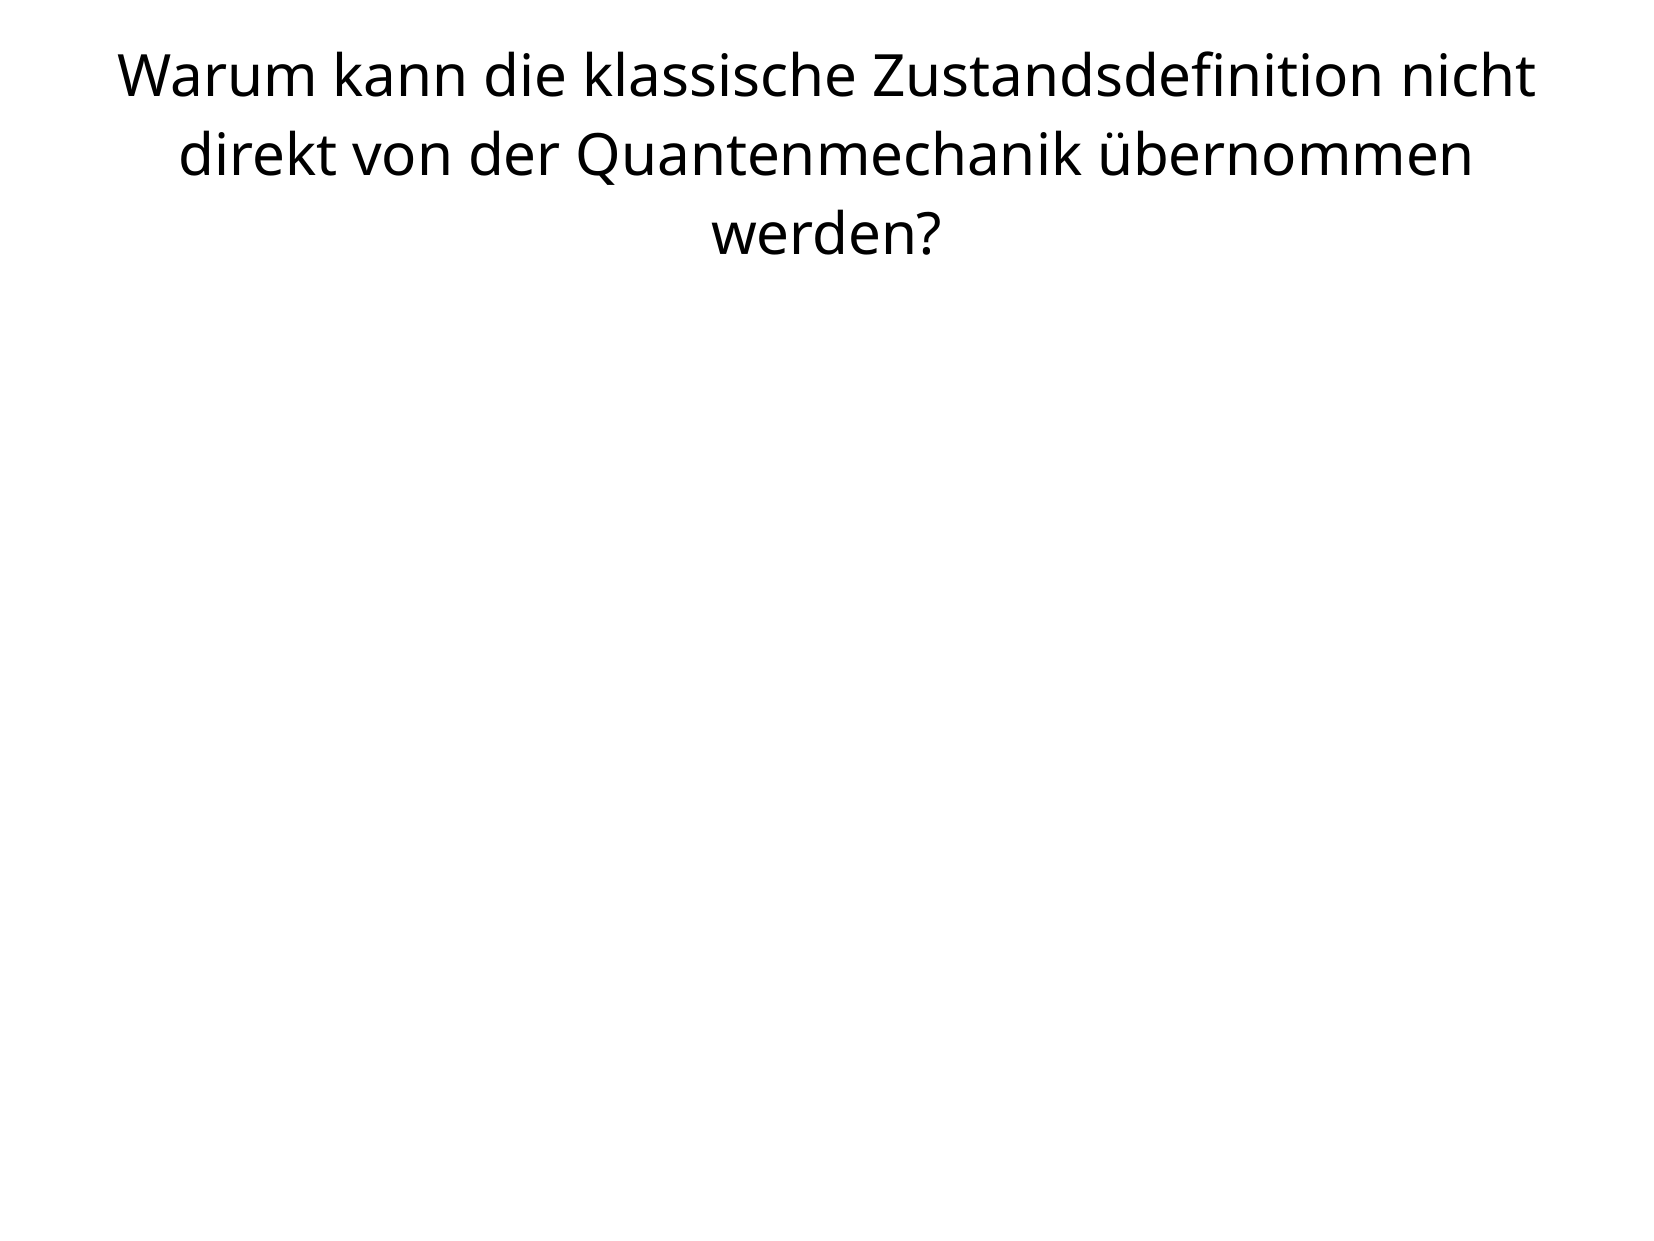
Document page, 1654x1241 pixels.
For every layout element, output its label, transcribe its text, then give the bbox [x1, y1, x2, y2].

title Warum kann die klassische Zustandsdefinition nicht direkt von der Quantenmechanik übernommen werden? [82, 49, 1571, 257]
